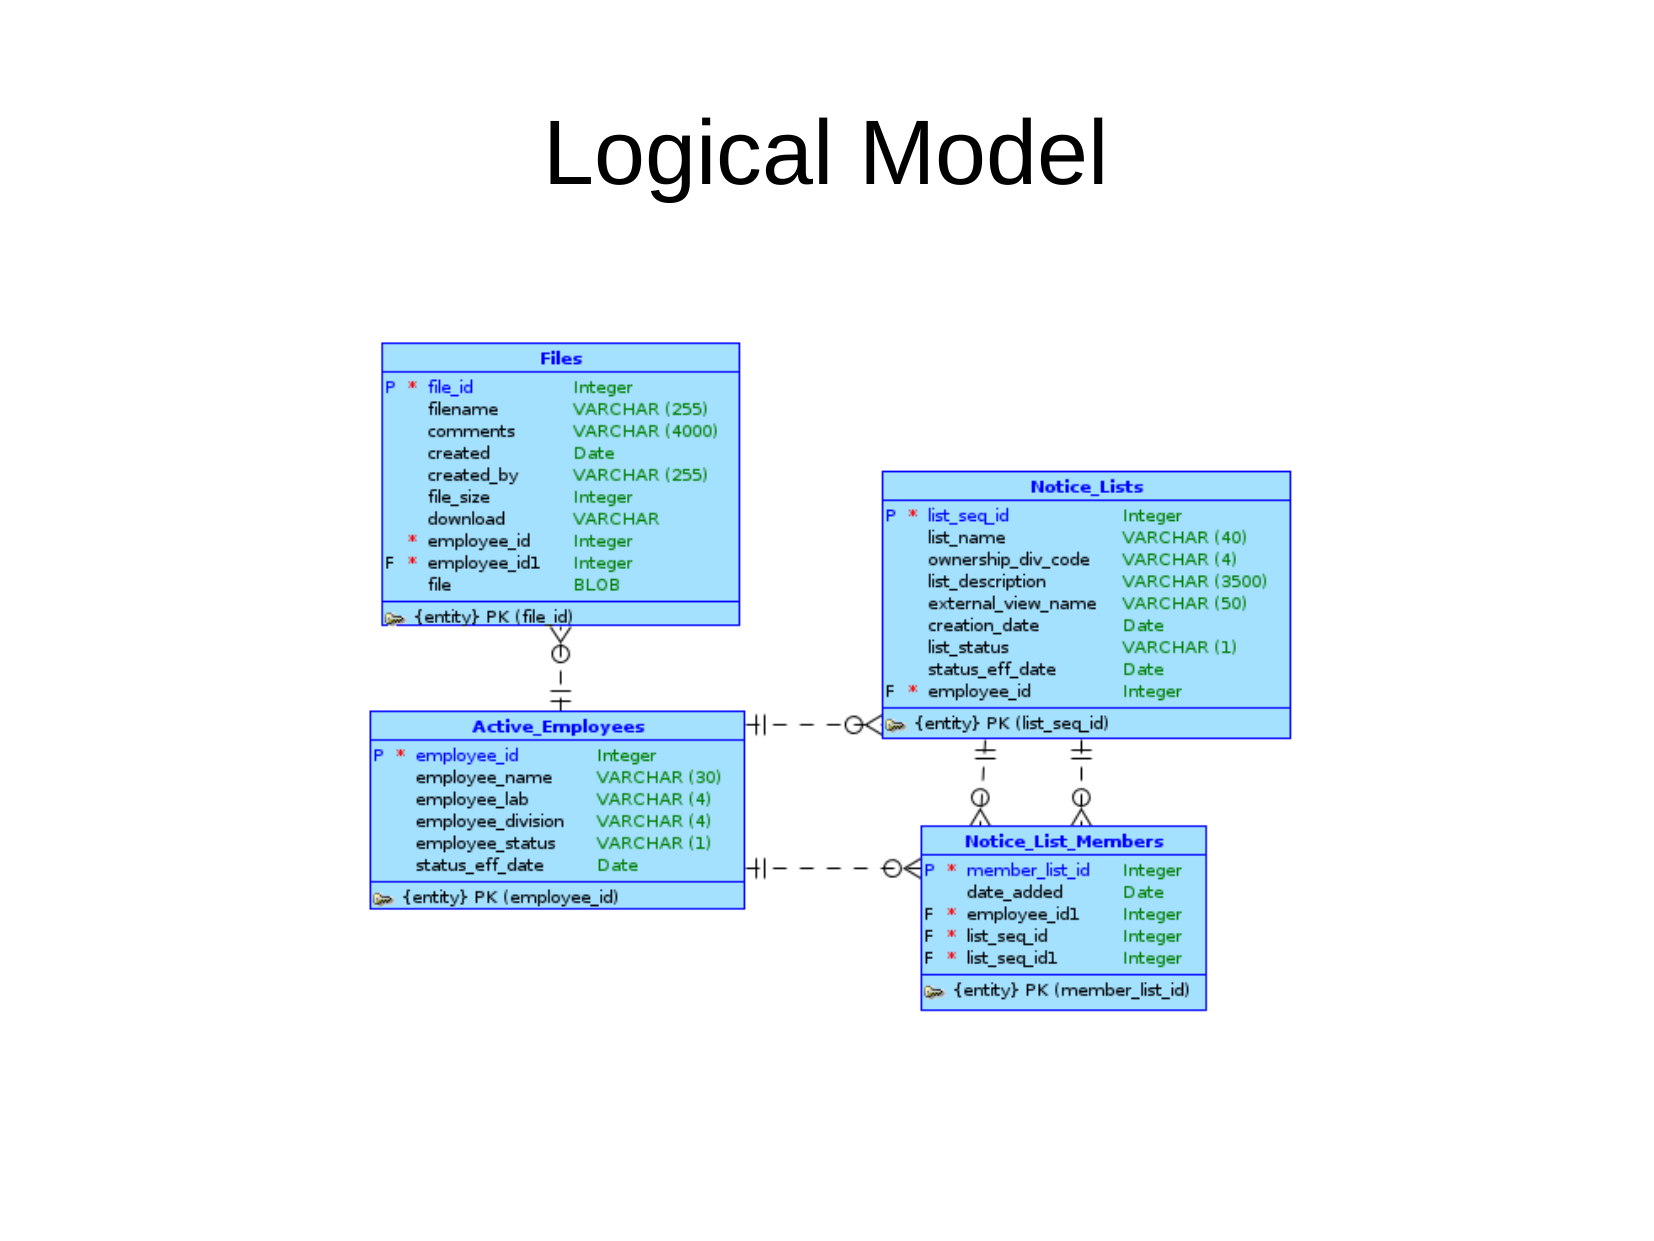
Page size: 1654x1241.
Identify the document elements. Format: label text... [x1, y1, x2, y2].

title Logical Model [82, 49, 1571, 257]
picture [353, 314, 1300, 1035]
